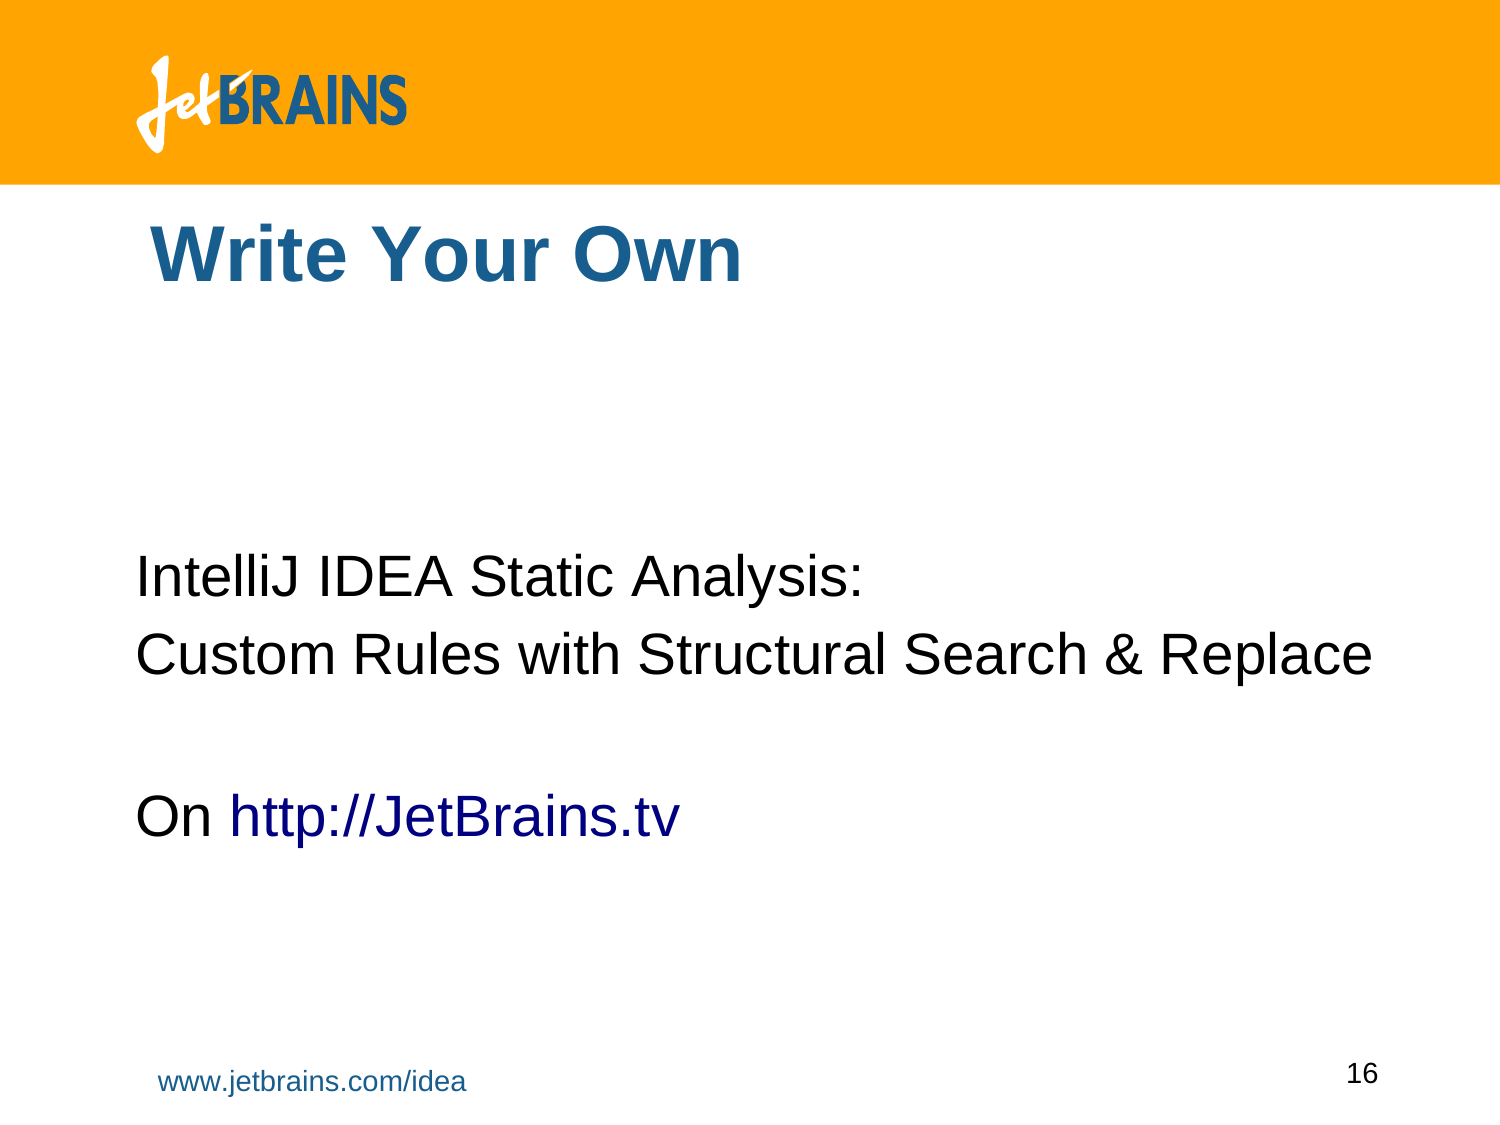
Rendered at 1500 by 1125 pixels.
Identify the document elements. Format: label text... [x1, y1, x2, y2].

subtitle IntelliJ IDEA Static Analysis: Custom Rules with Structural Search & Replace On http://JetBrains.tv [135, 326, 1377, 1069]
title Write Your Own [135, 194, 1377, 305]
